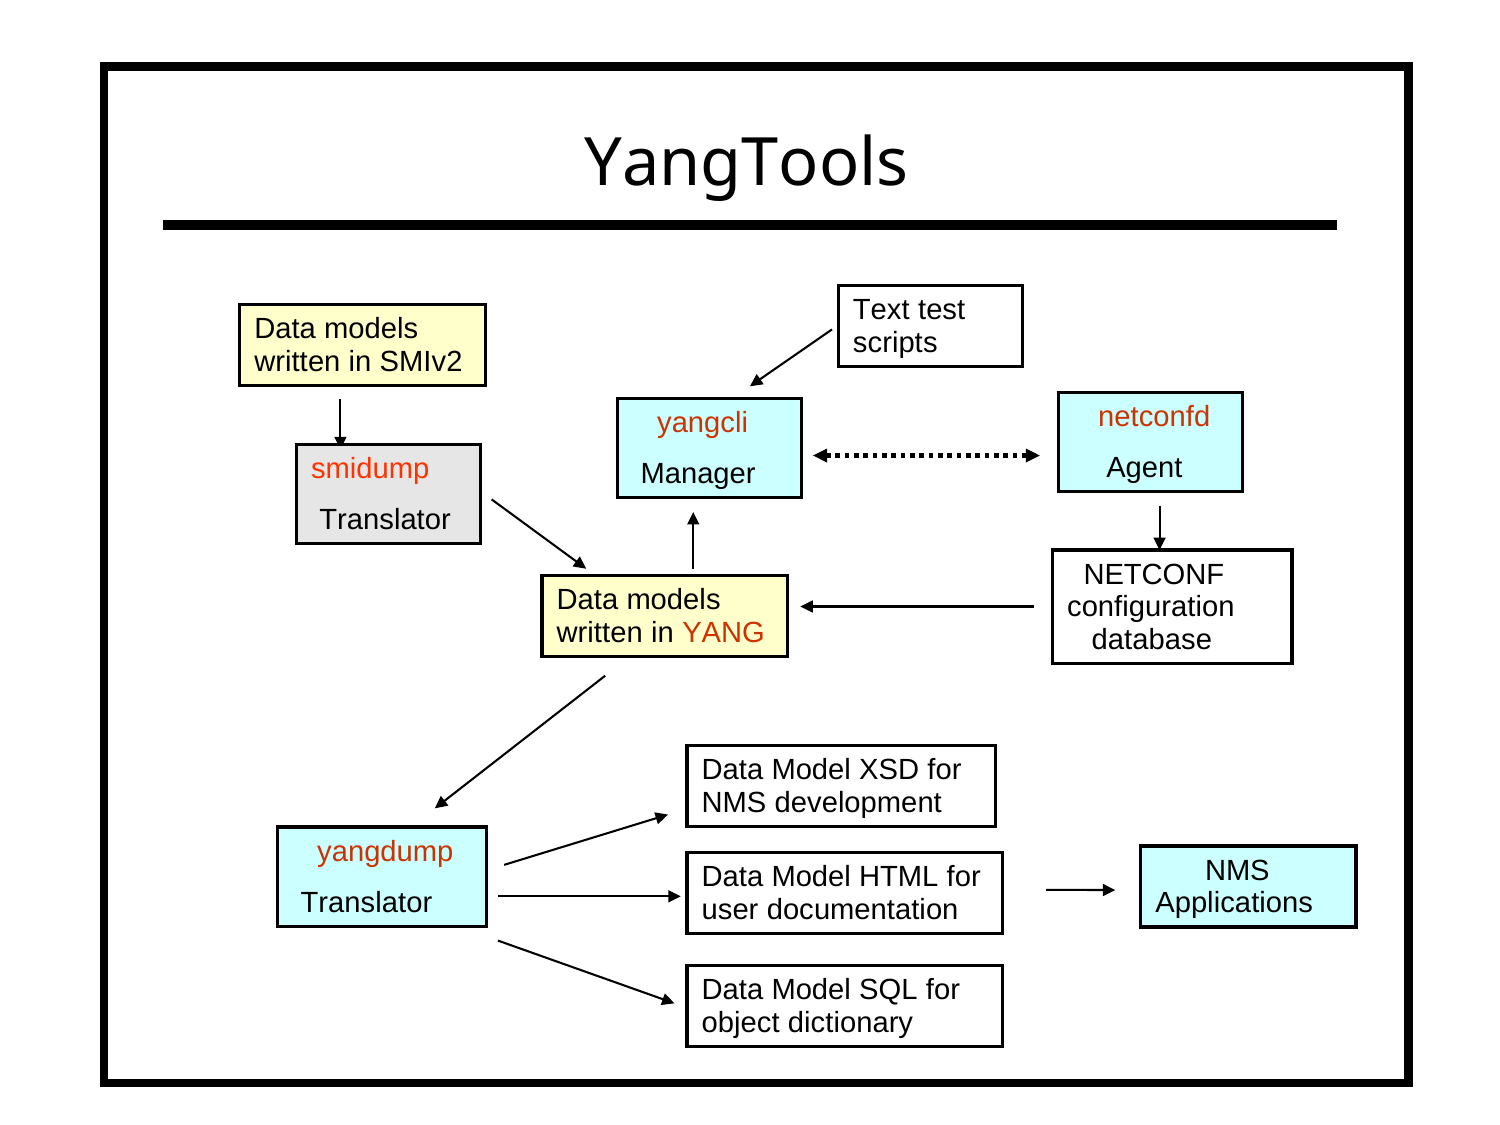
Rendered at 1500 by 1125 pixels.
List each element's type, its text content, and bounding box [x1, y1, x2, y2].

text_box NETCONF configuration database [1052, 549, 1292, 664]
text_box Data Model SQL for object dictionary [686, 965, 1003, 1047]
text_box yangdump Translator [277, 827, 487, 927]
text_box Data models written in SMIv2 [239, 304, 486, 386]
text_box smidump Translator [296, 444, 481, 544]
text_box Data models written in YANG [541, 575, 788, 657]
text_box yangcli Manager [617, 398, 802, 498]
text_box Data Model HTML for user documentation [686, 852, 1003, 934]
text_box NMS Applications [1140, 846, 1357, 928]
text_box Text test scripts [838, 285, 1023, 367]
title YangTools [162, 59, 1332, 213]
text_box netconfd Agent [1058, 392, 1243, 492]
text_box Data Model XSD for NMS development [686, 745, 996, 827]
